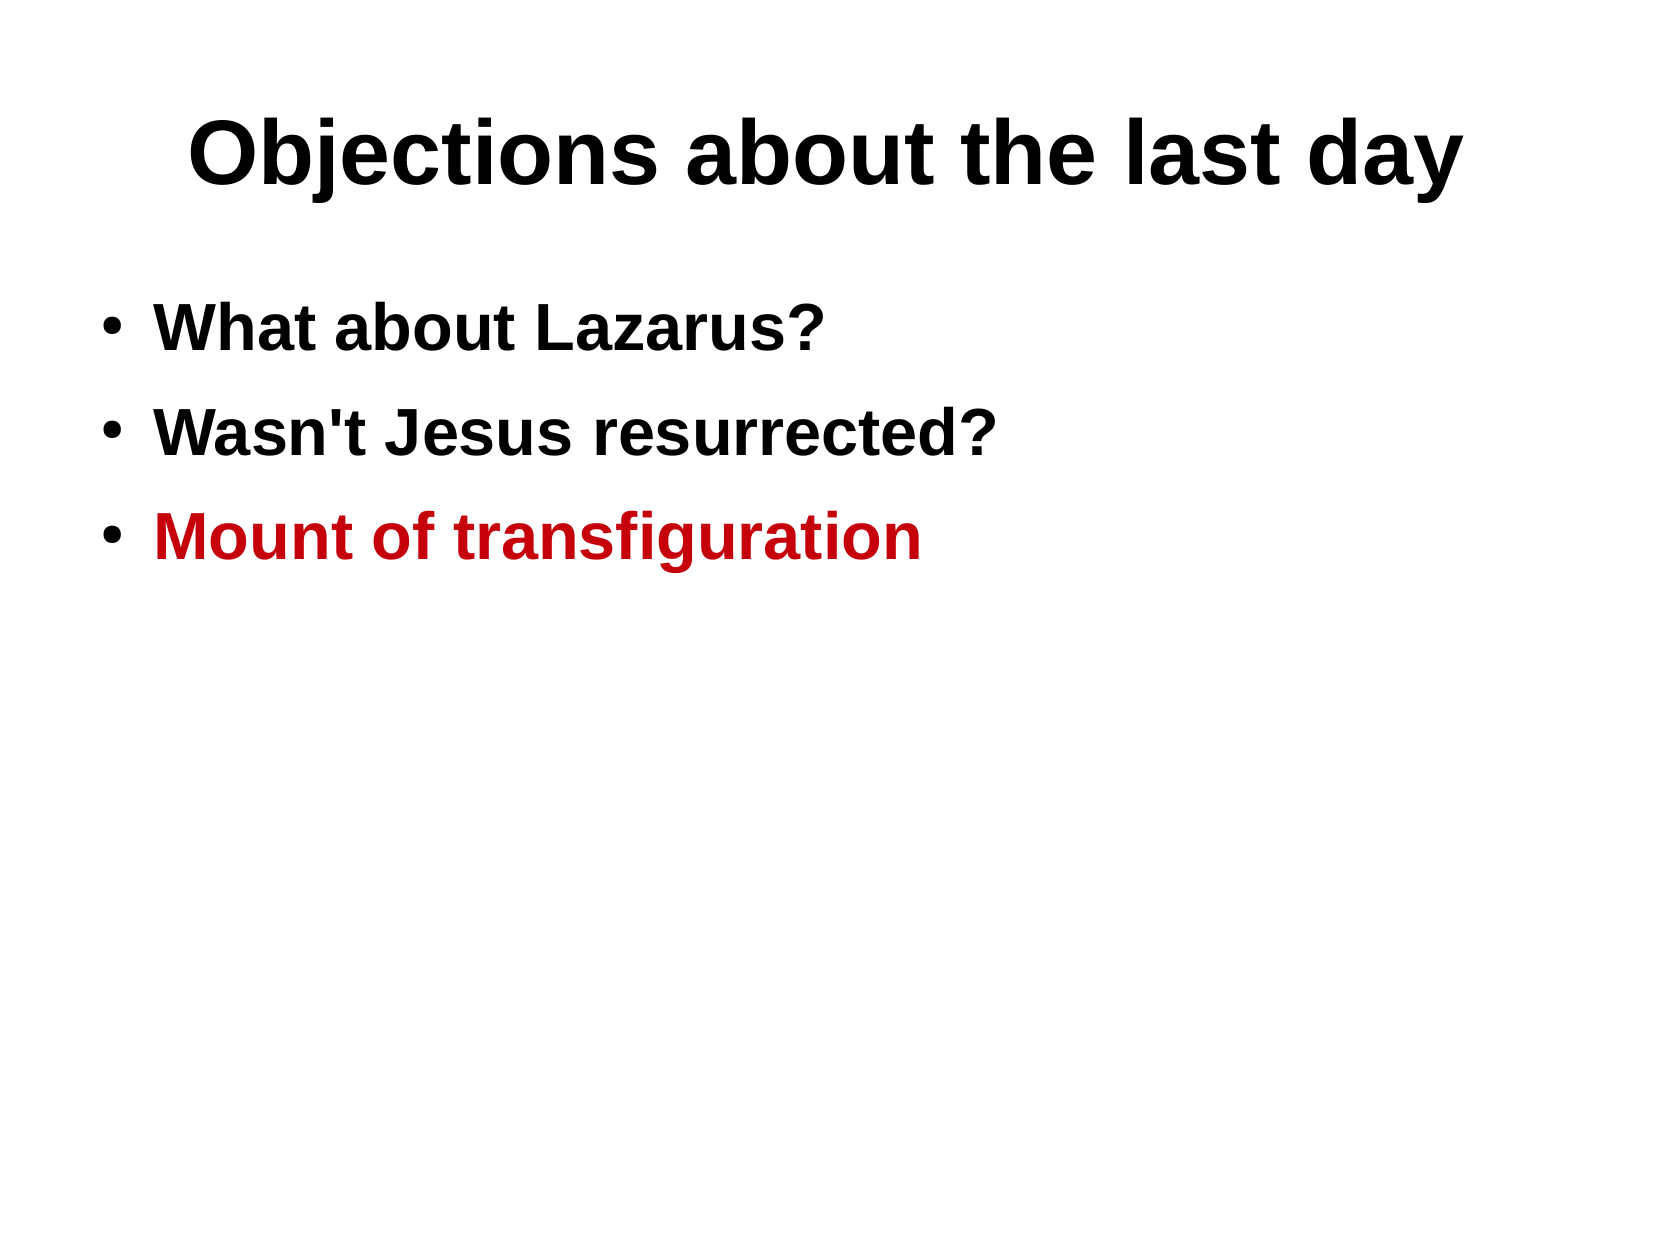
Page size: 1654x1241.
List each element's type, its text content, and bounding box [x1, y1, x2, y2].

list What about Lazarus? Wasn't Jesus resurrected? Mount of transfiguration [82, 290, 1571, 1109]
title Objections about the last day [82, 49, 1571, 257]
